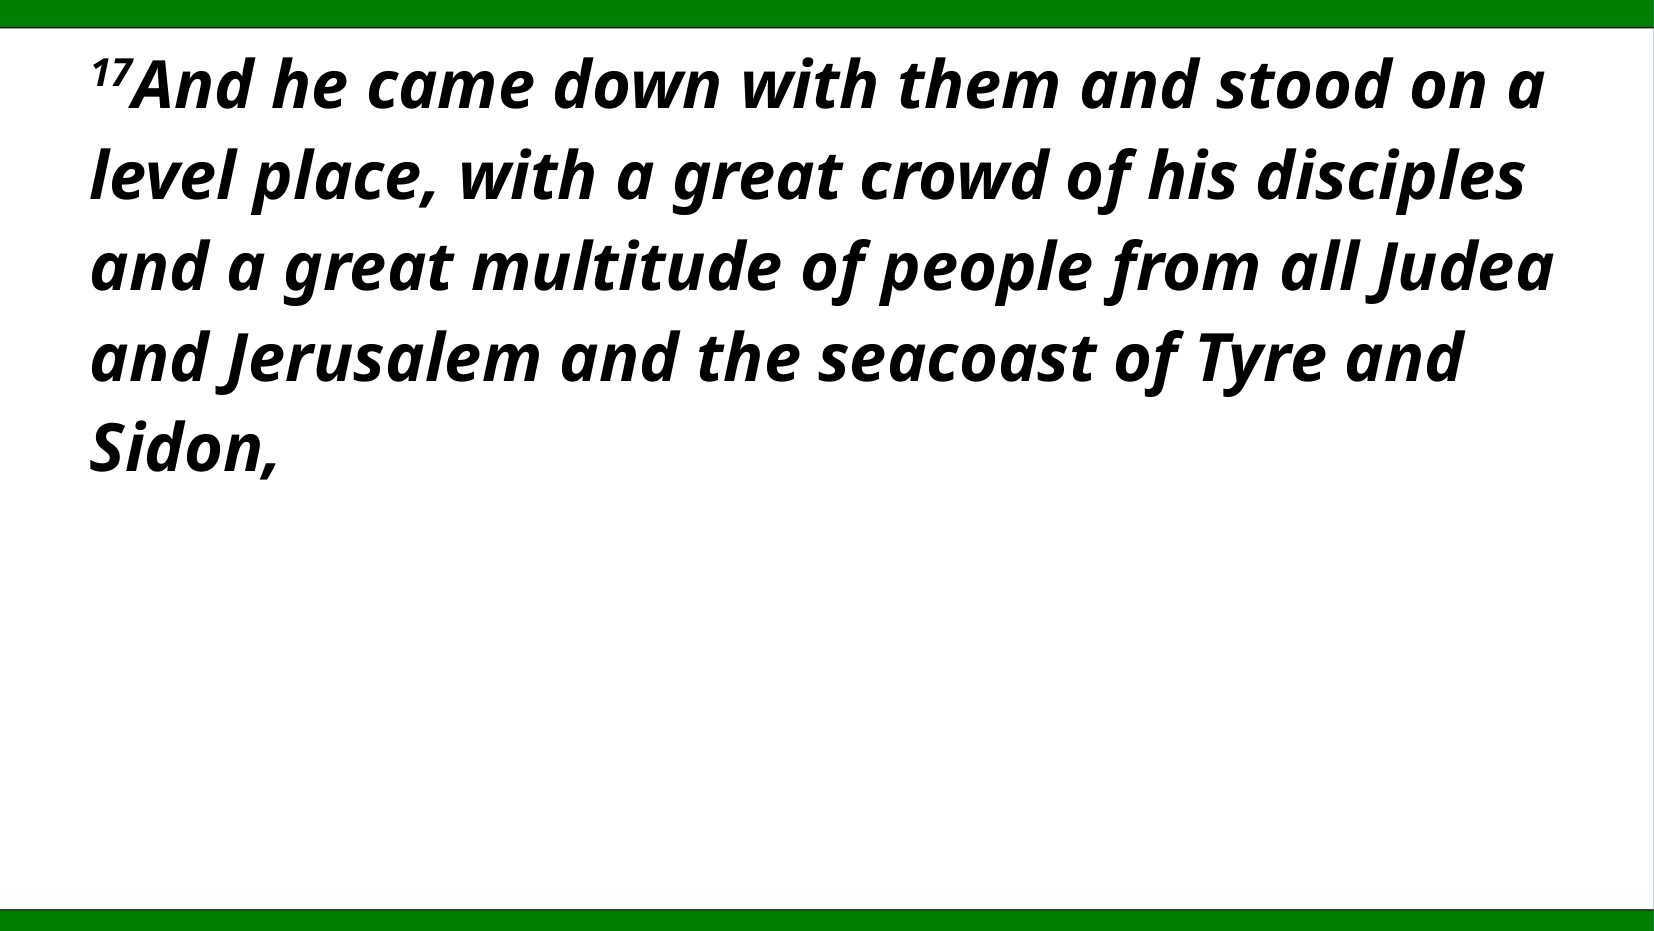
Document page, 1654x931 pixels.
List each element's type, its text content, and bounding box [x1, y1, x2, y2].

picture [0, 0, 1654, 931]
text_box 17And he came down with them and stood on a level place, with a great crowd of his disciples and a great multitude of people from all Judea and Jerusalem and the seacoast of Tyre and Sidon, [75, 30, 1576, 489]
